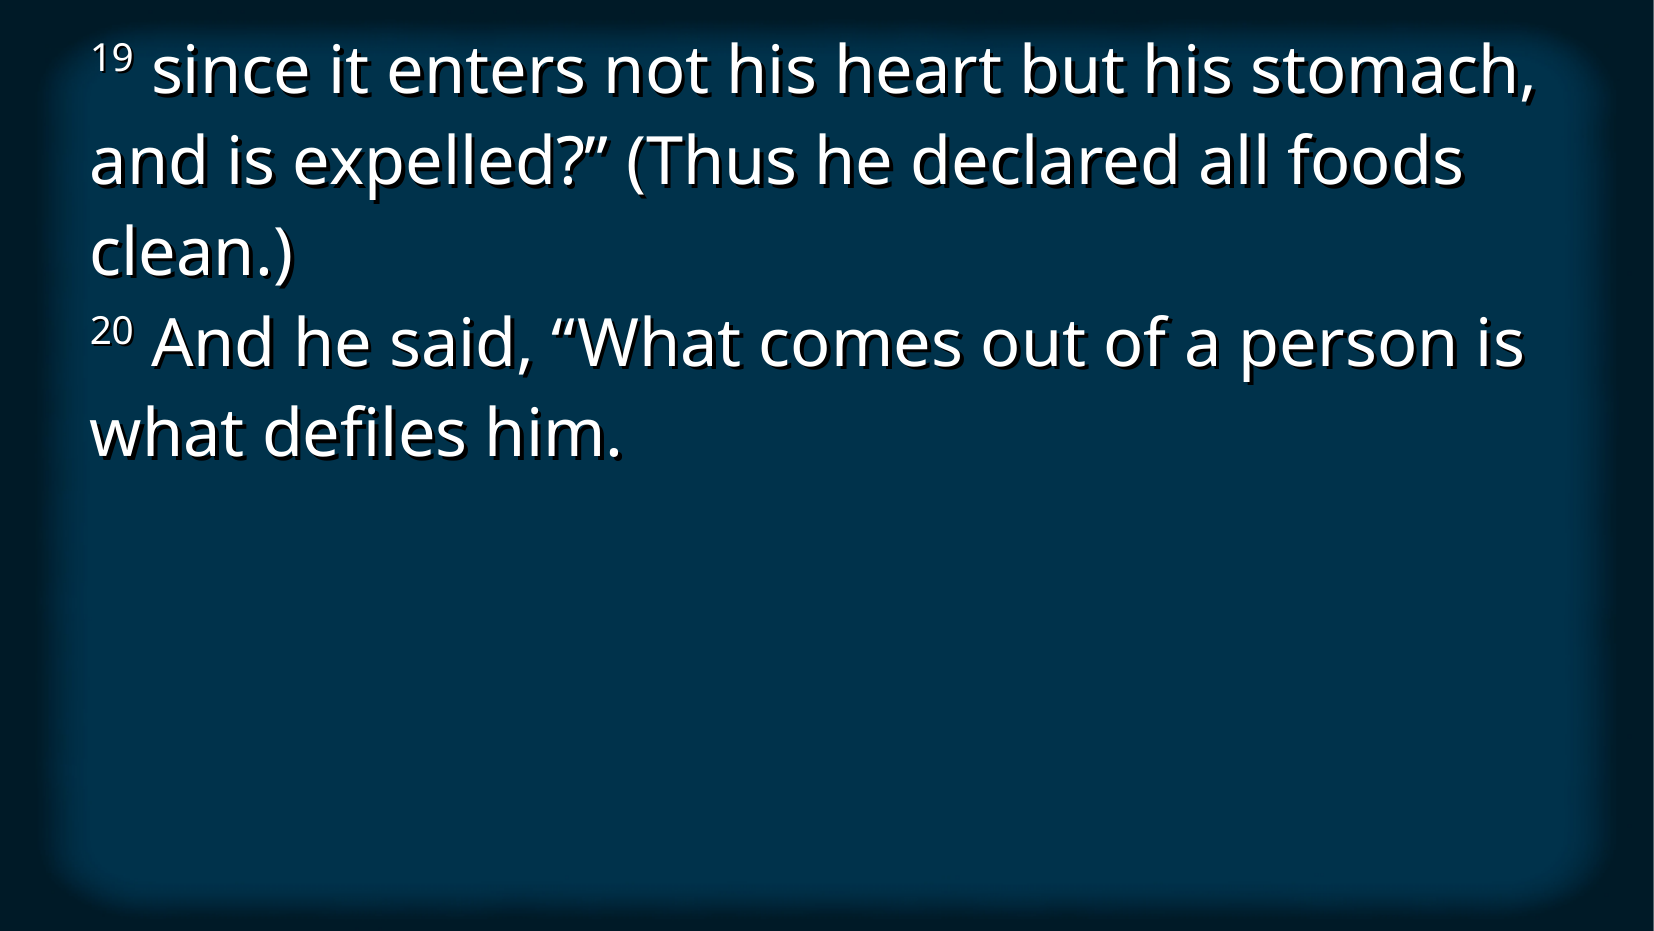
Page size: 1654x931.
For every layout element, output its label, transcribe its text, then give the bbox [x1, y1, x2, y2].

text_box 19 since it enters not his heart but his stomach, and is expelled?” (Thus he declared all foods clean.) 20 And he said, “What comes out of a person is what defiles him. [75, 15, 1591, 385]
picture [0, 0, 1654, 931]
